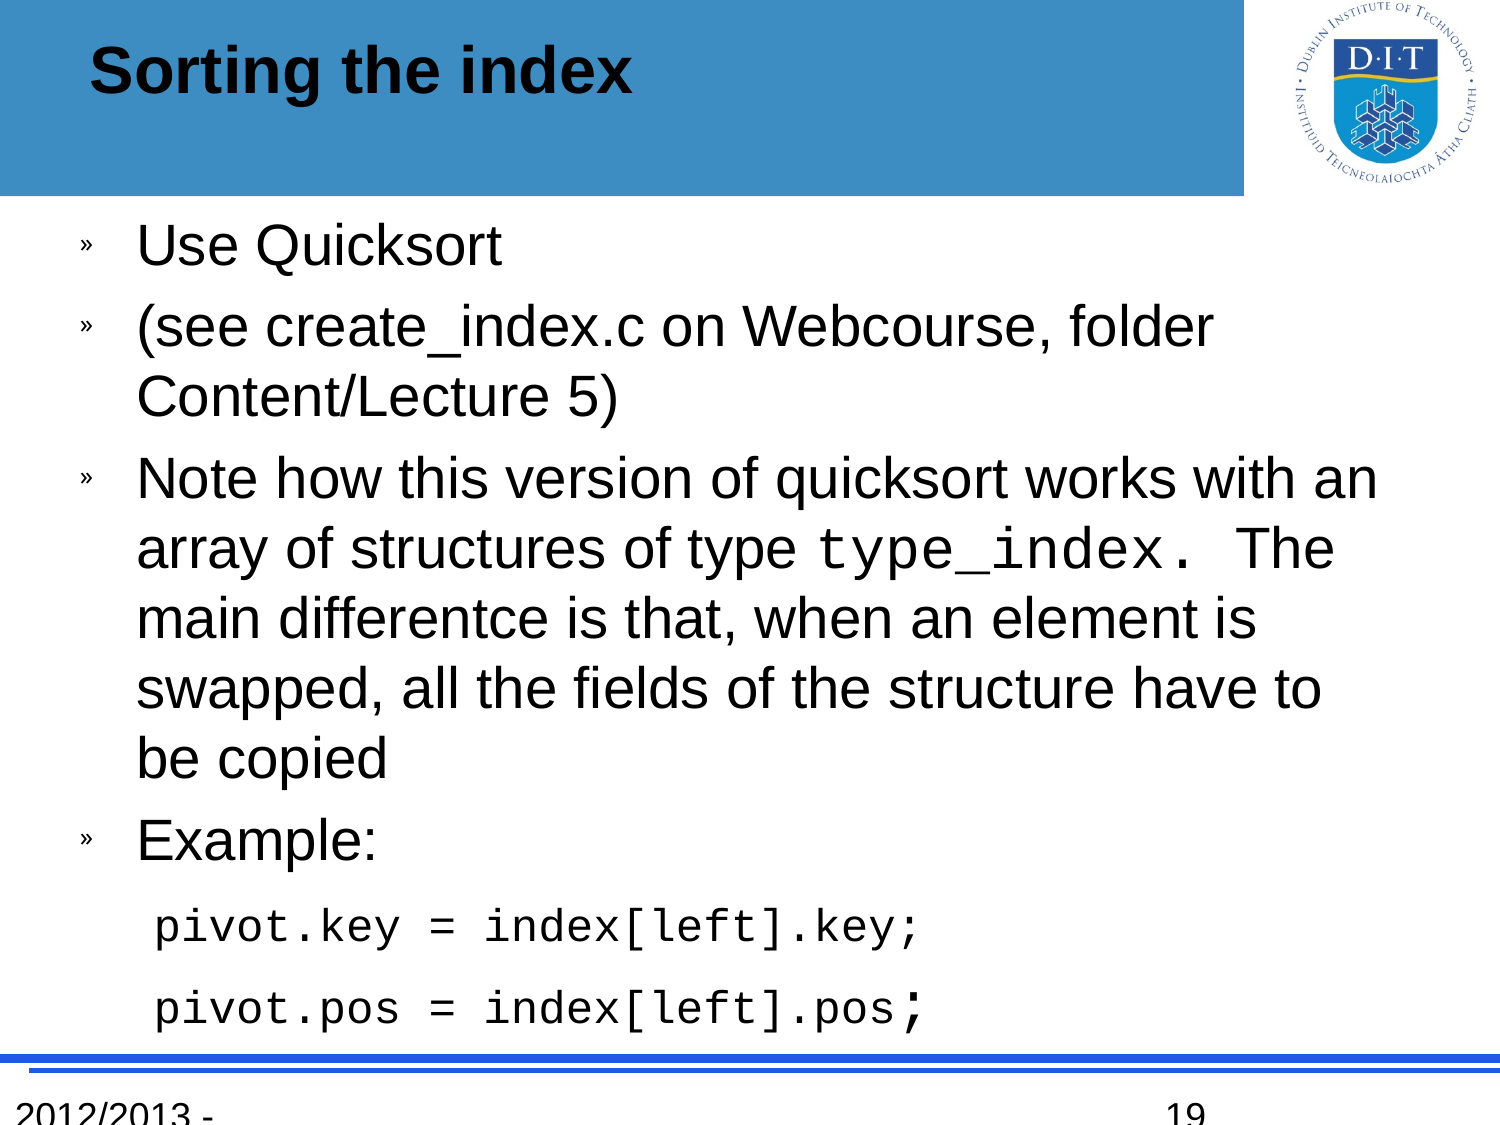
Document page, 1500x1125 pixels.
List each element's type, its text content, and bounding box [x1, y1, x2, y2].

slide_number 2012/2013 - DT228/4 [0, 1084, 350, 1125]
list Use Quicksort (see create_index.c on Webcourse, folder Content/Lecture 5) Note how this version of quicksort works with an array of structures of type type_index. The main differentce is that, when an element is swapped, all the fields of the structure have to be copied Example: pivot.key = index[left].key; pivot.pos = index[left].pos; [64, 199, 1415, 1000]
title Sorting the index [75, 19, 1105, 182]
slide_number <number> [1149, 1084, 1500, 1125]
picture [1293, 0, 1478, 185]
